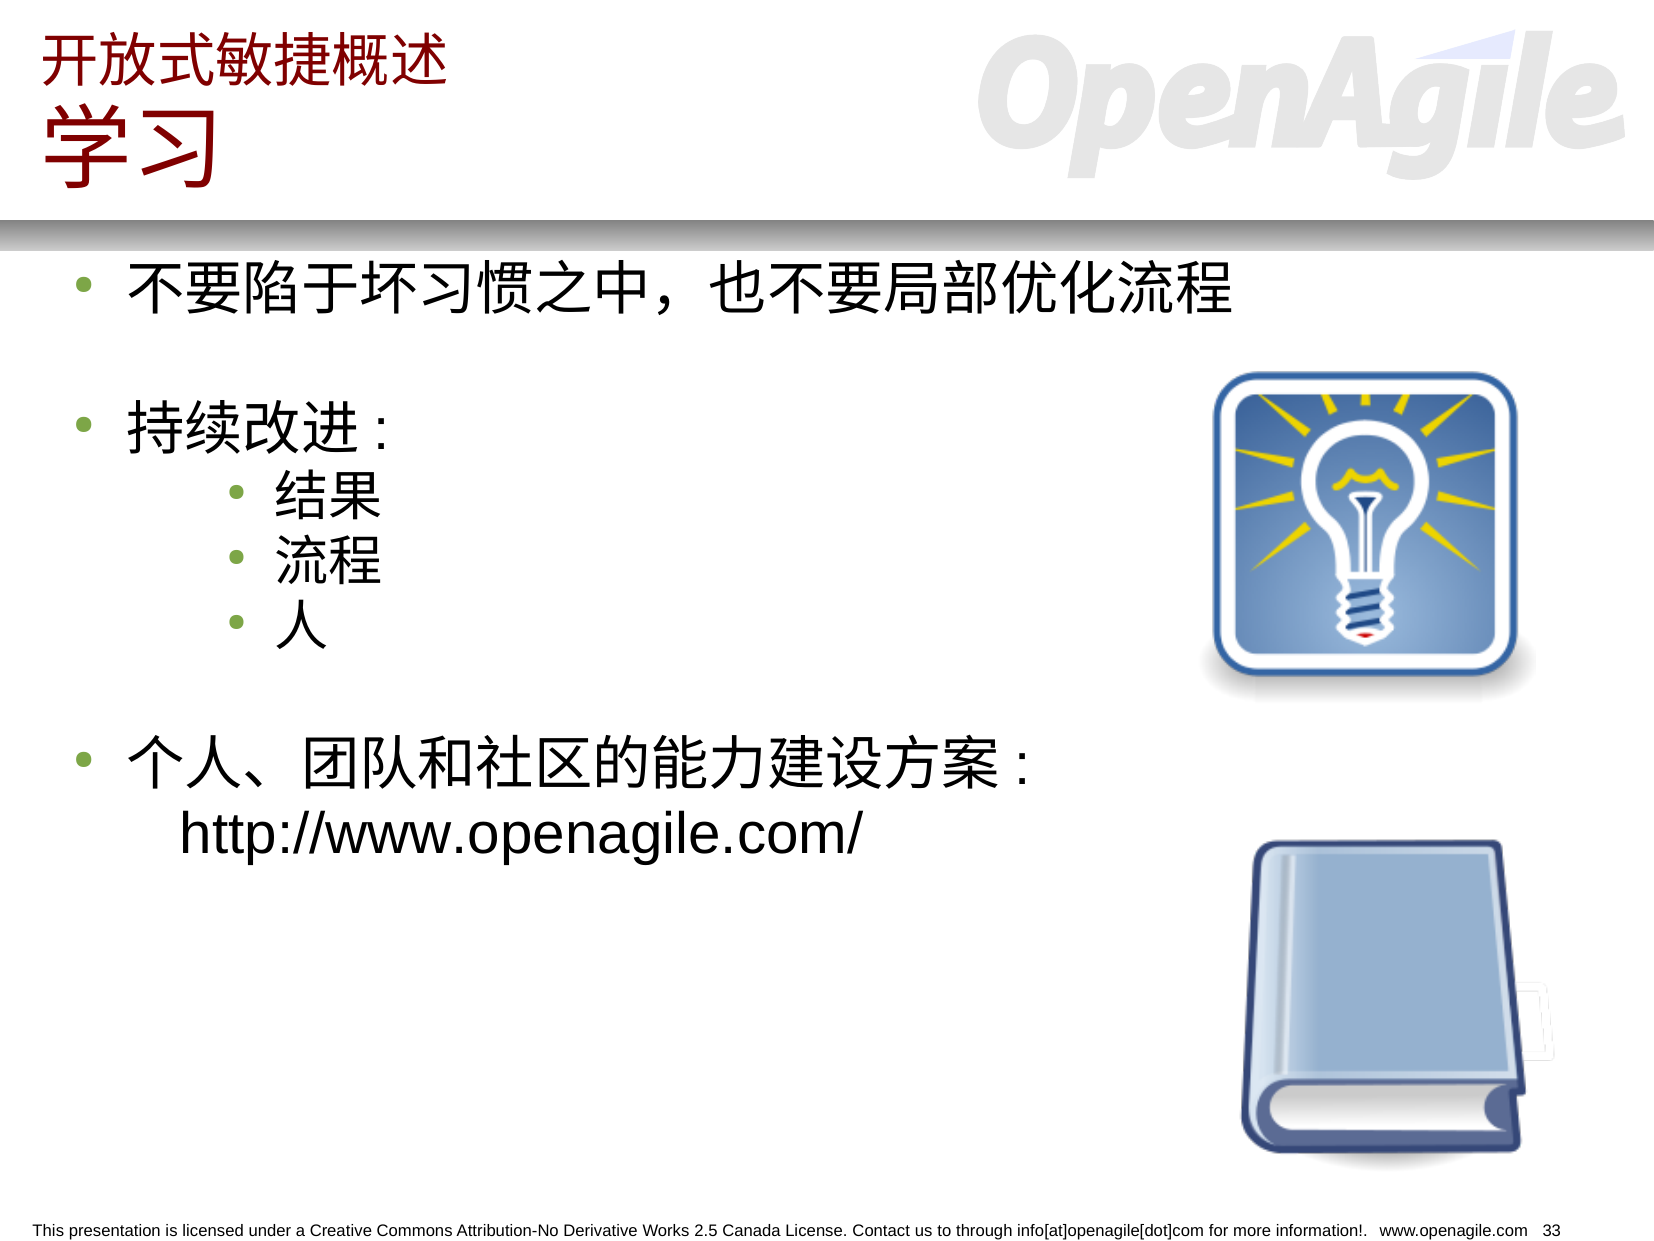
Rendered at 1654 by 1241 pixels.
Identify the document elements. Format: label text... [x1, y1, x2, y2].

list 不要陷于坏习惯之中，也不要局部优化流程 持续改进: 结果 流程 人 个人、团队和社区的能力建设方案: http://www.openagile.com/ [37, 251, 1654, 1192]
picture [1181, 354, 1536, 709]
title 开放式敏捷概述 学习 [40, 8, 1654, 222]
picture [1210, 826, 1565, 1182]
